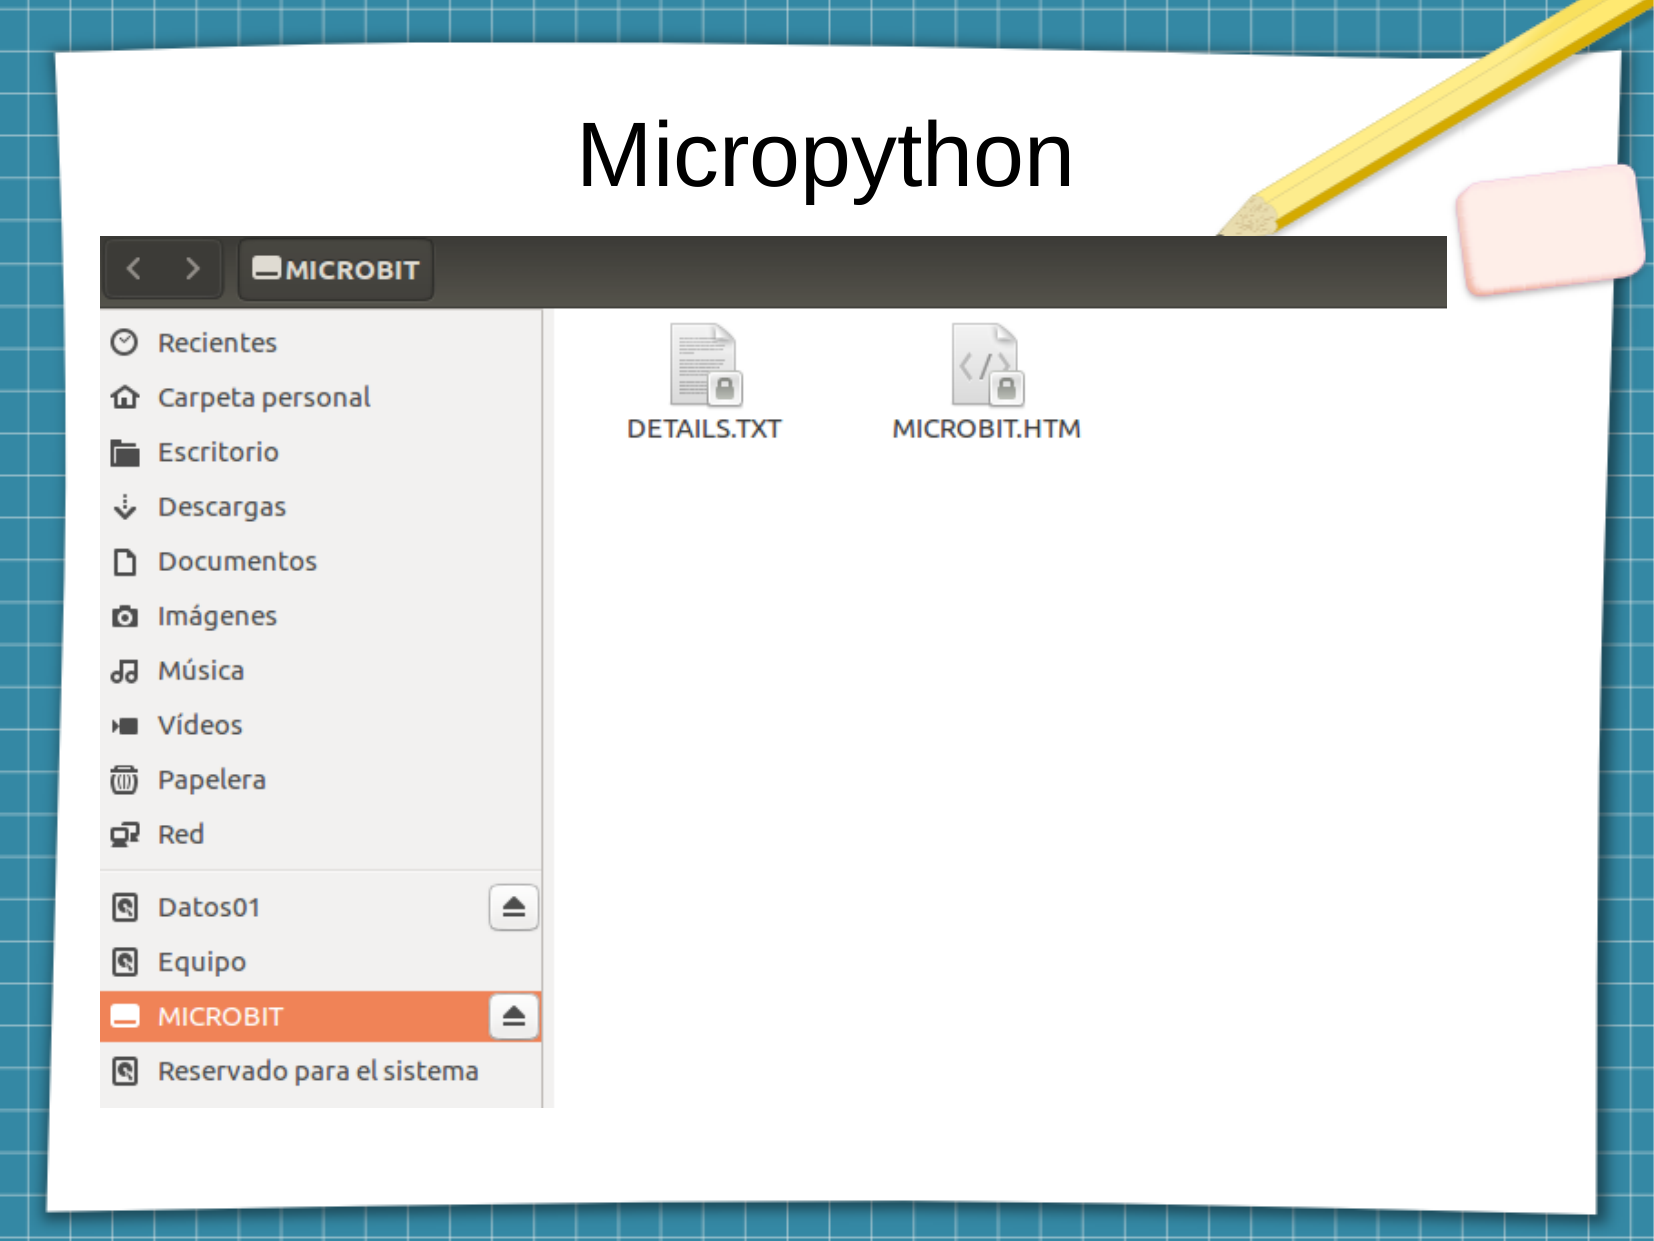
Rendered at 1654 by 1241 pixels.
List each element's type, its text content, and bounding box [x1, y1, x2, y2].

picture [0, 0, 1654, 1241]
title Micropython [82, 61, 1571, 249]
